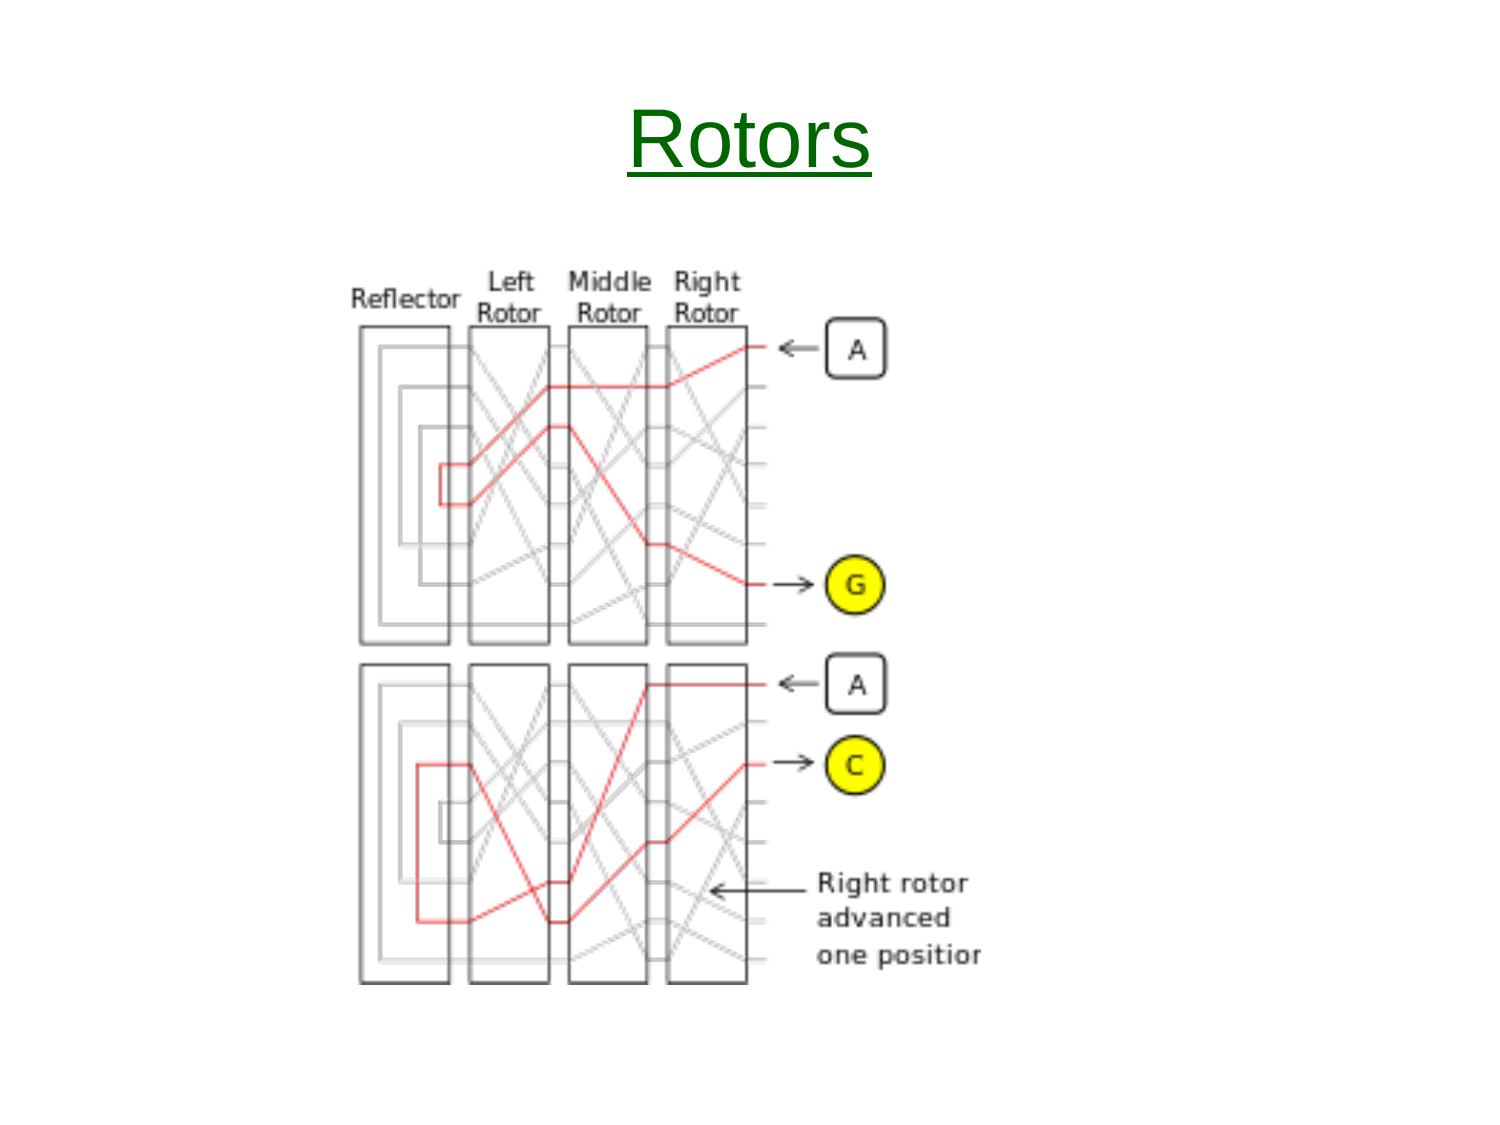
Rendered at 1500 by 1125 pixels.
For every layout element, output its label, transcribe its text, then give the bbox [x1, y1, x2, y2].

title Rotors [75, 88, 1425, 190]
picture [351, 269, 981, 985]
